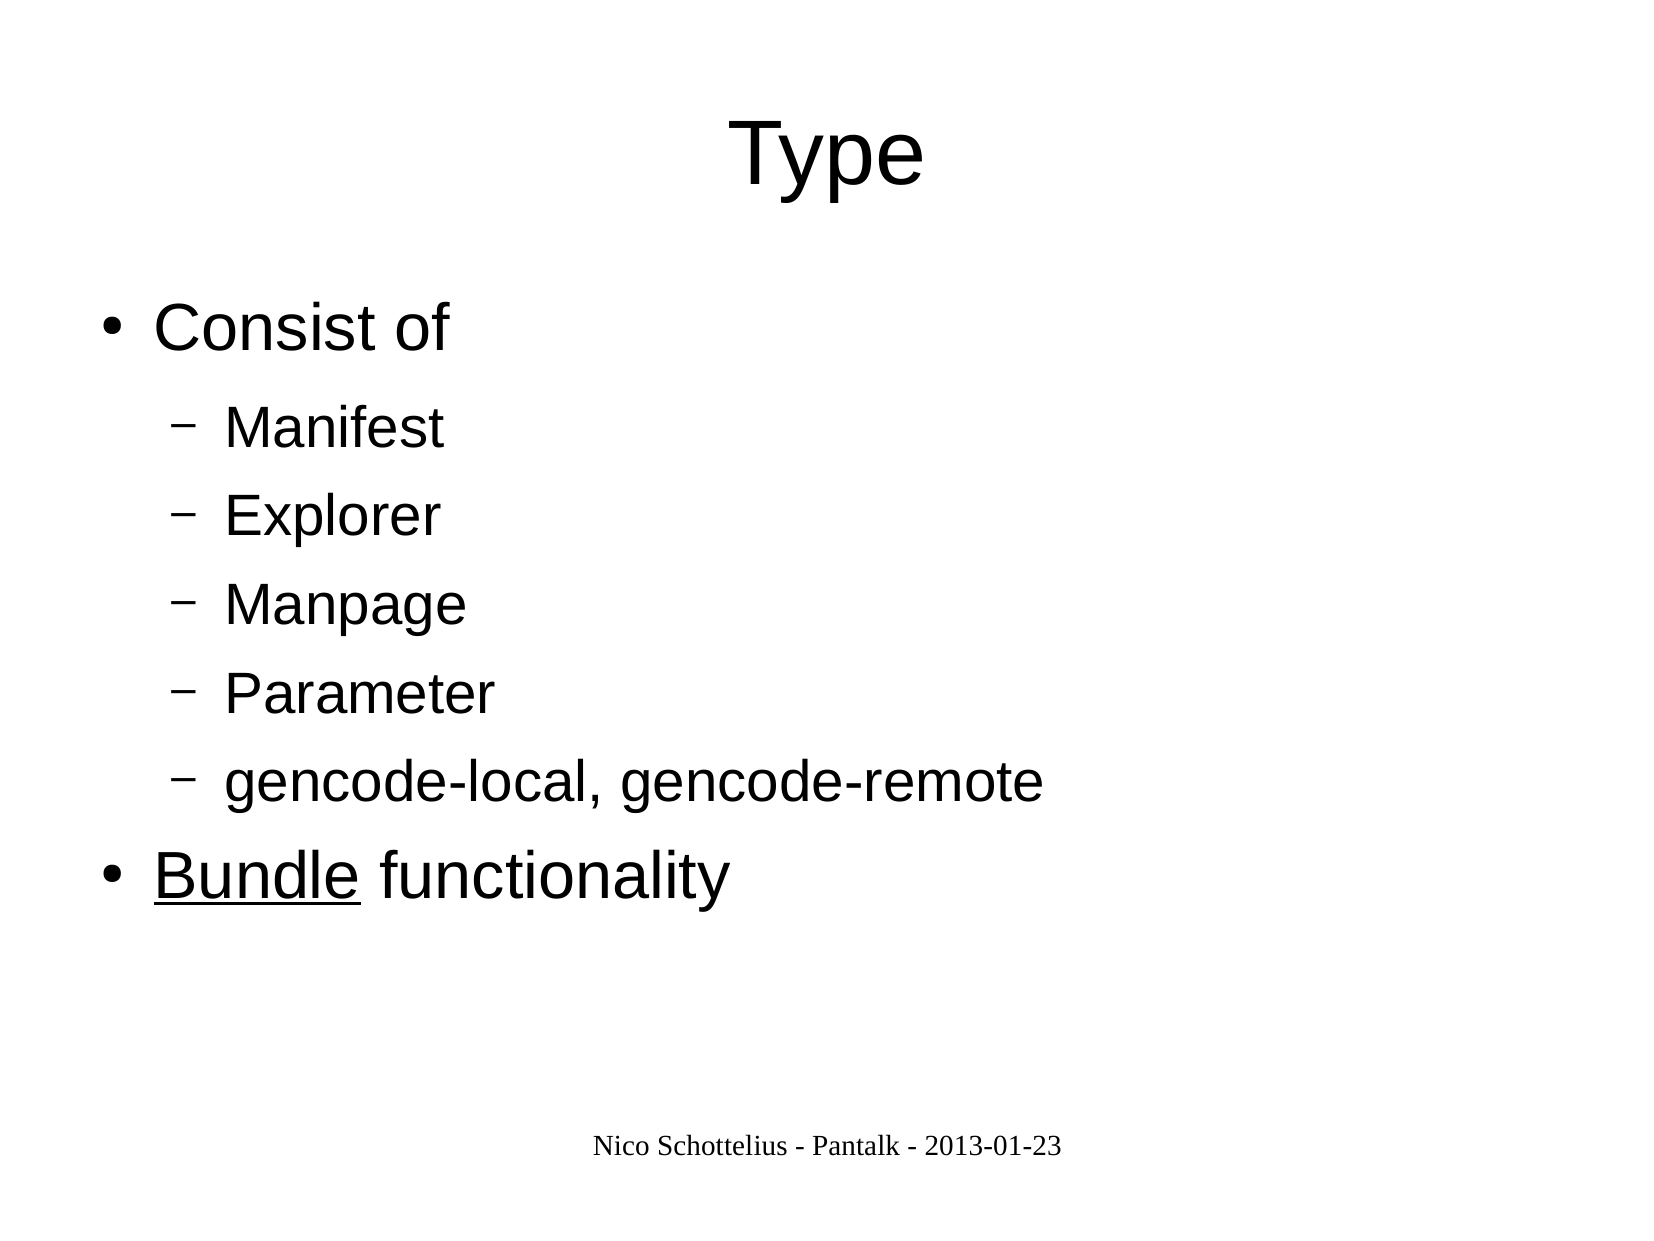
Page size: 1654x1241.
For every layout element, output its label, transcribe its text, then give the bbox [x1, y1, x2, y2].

title Type [82, 49, 1571, 257]
list Consist of Manifest Explorer Manpage Parameter gencode-local, gencode-remote Bundle functionality [82, 290, 1538, 1021]
